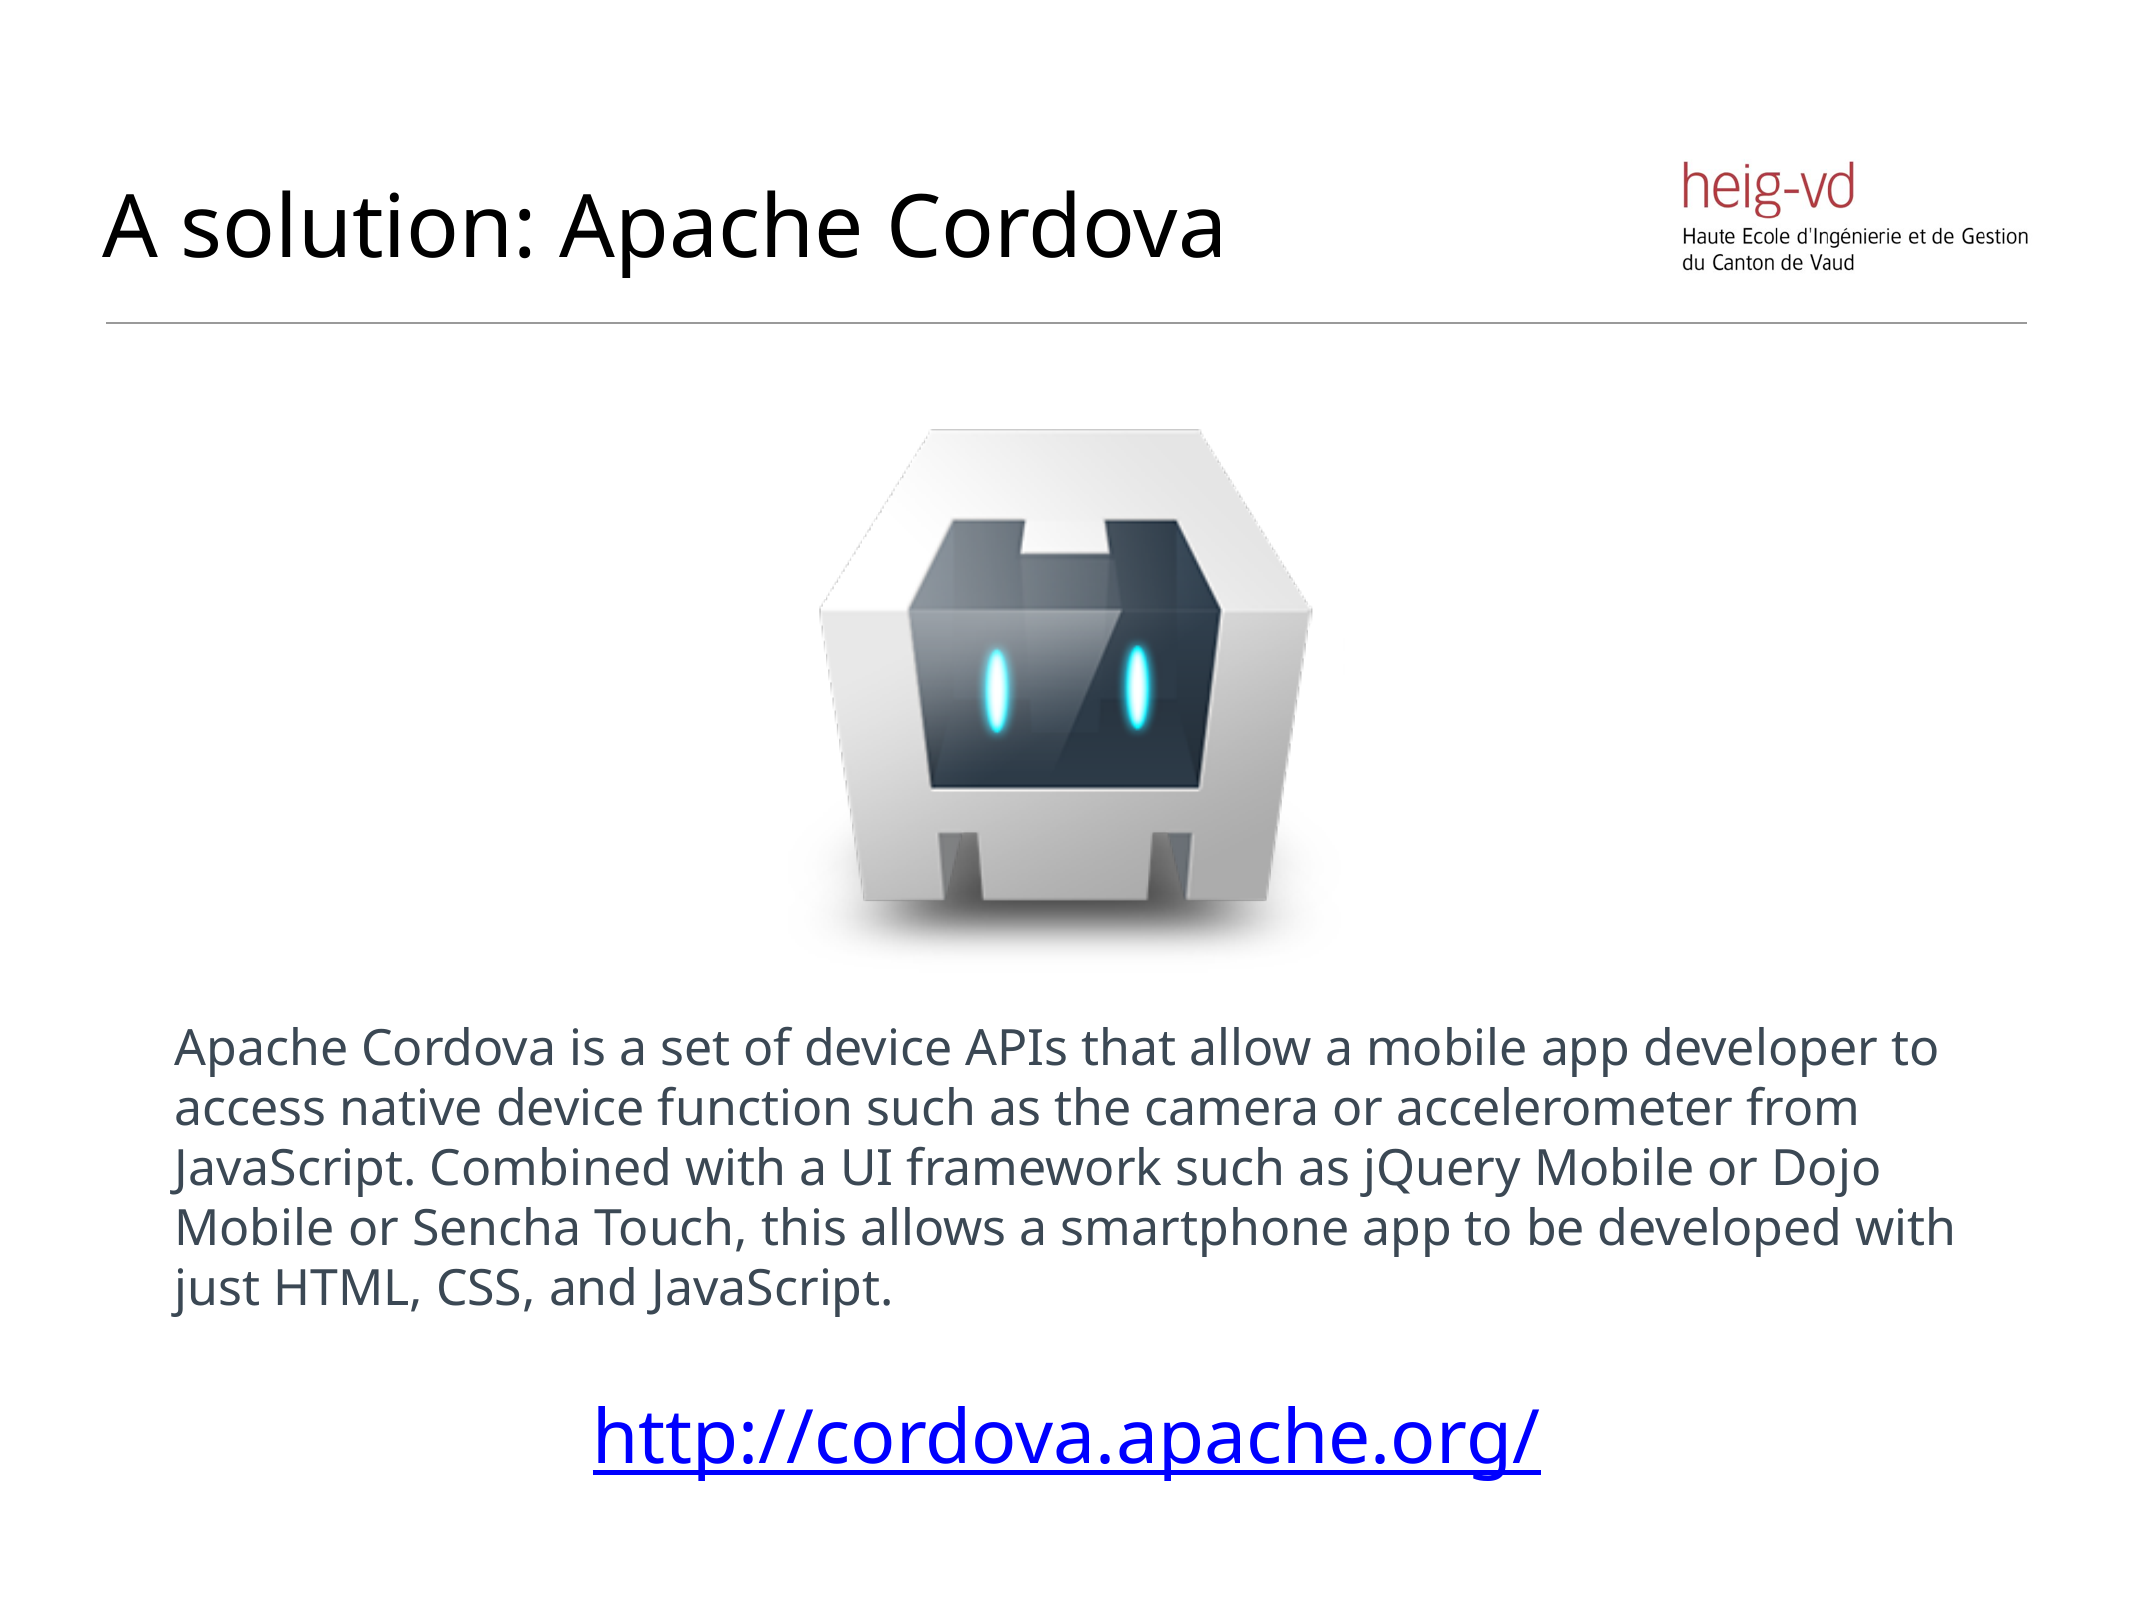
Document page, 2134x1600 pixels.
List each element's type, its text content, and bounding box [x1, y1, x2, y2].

picture [788, 415, 1345, 973]
text_box Apache Cordova is a set of device APIs that allow a mobile app developer to access native device function such as the camera or accelerometer from JavaScript. Combined with a UI framework such as jQuery Mobile or Dojo Mobile or Sencha Touch, this allows a smartphone app to be developed with just HTML, CSS, and JavaScript. [166, 1007, 1967, 1324]
title A solution: Apache Cordova [93, 54, 2040, 284]
text_box http://cordova.apache.org/ [584, 1380, 1550, 1500]
